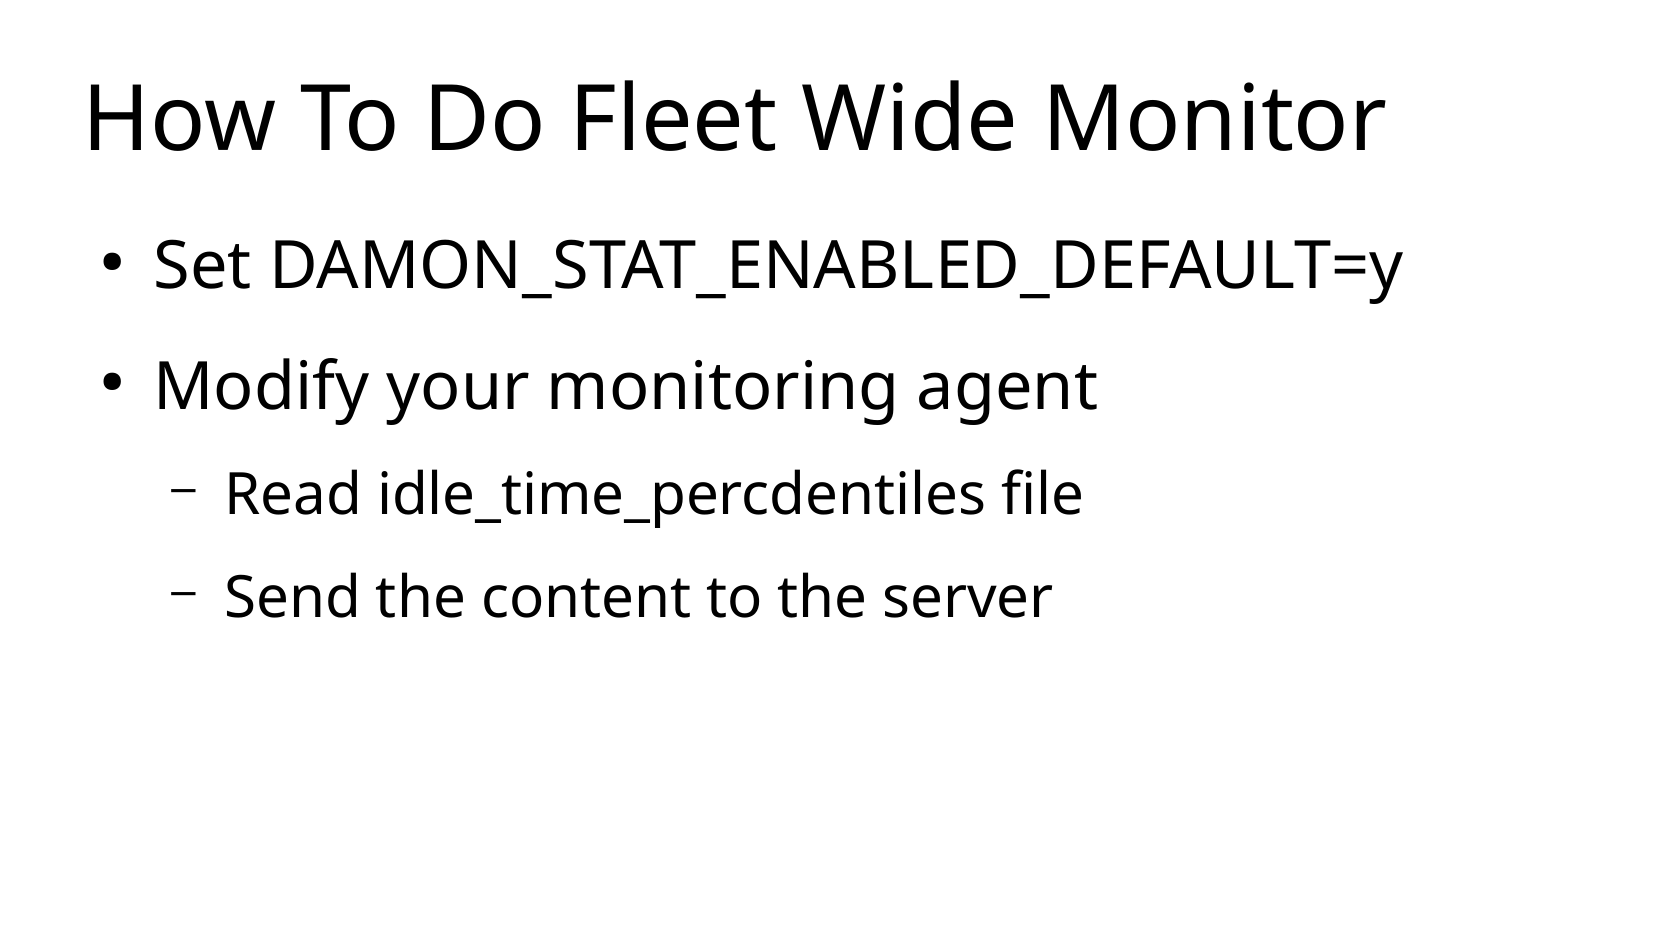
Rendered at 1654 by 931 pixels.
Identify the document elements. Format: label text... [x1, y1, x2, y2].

list Set DAMON_STAT_ENABLED_DEFAULT=y Modify your monitoring agent Read idle_time_percdentiles file Send the content to the server [82, 217, 1571, 758]
title How To Do Fleet Wide Monitor [82, 37, 1571, 193]
